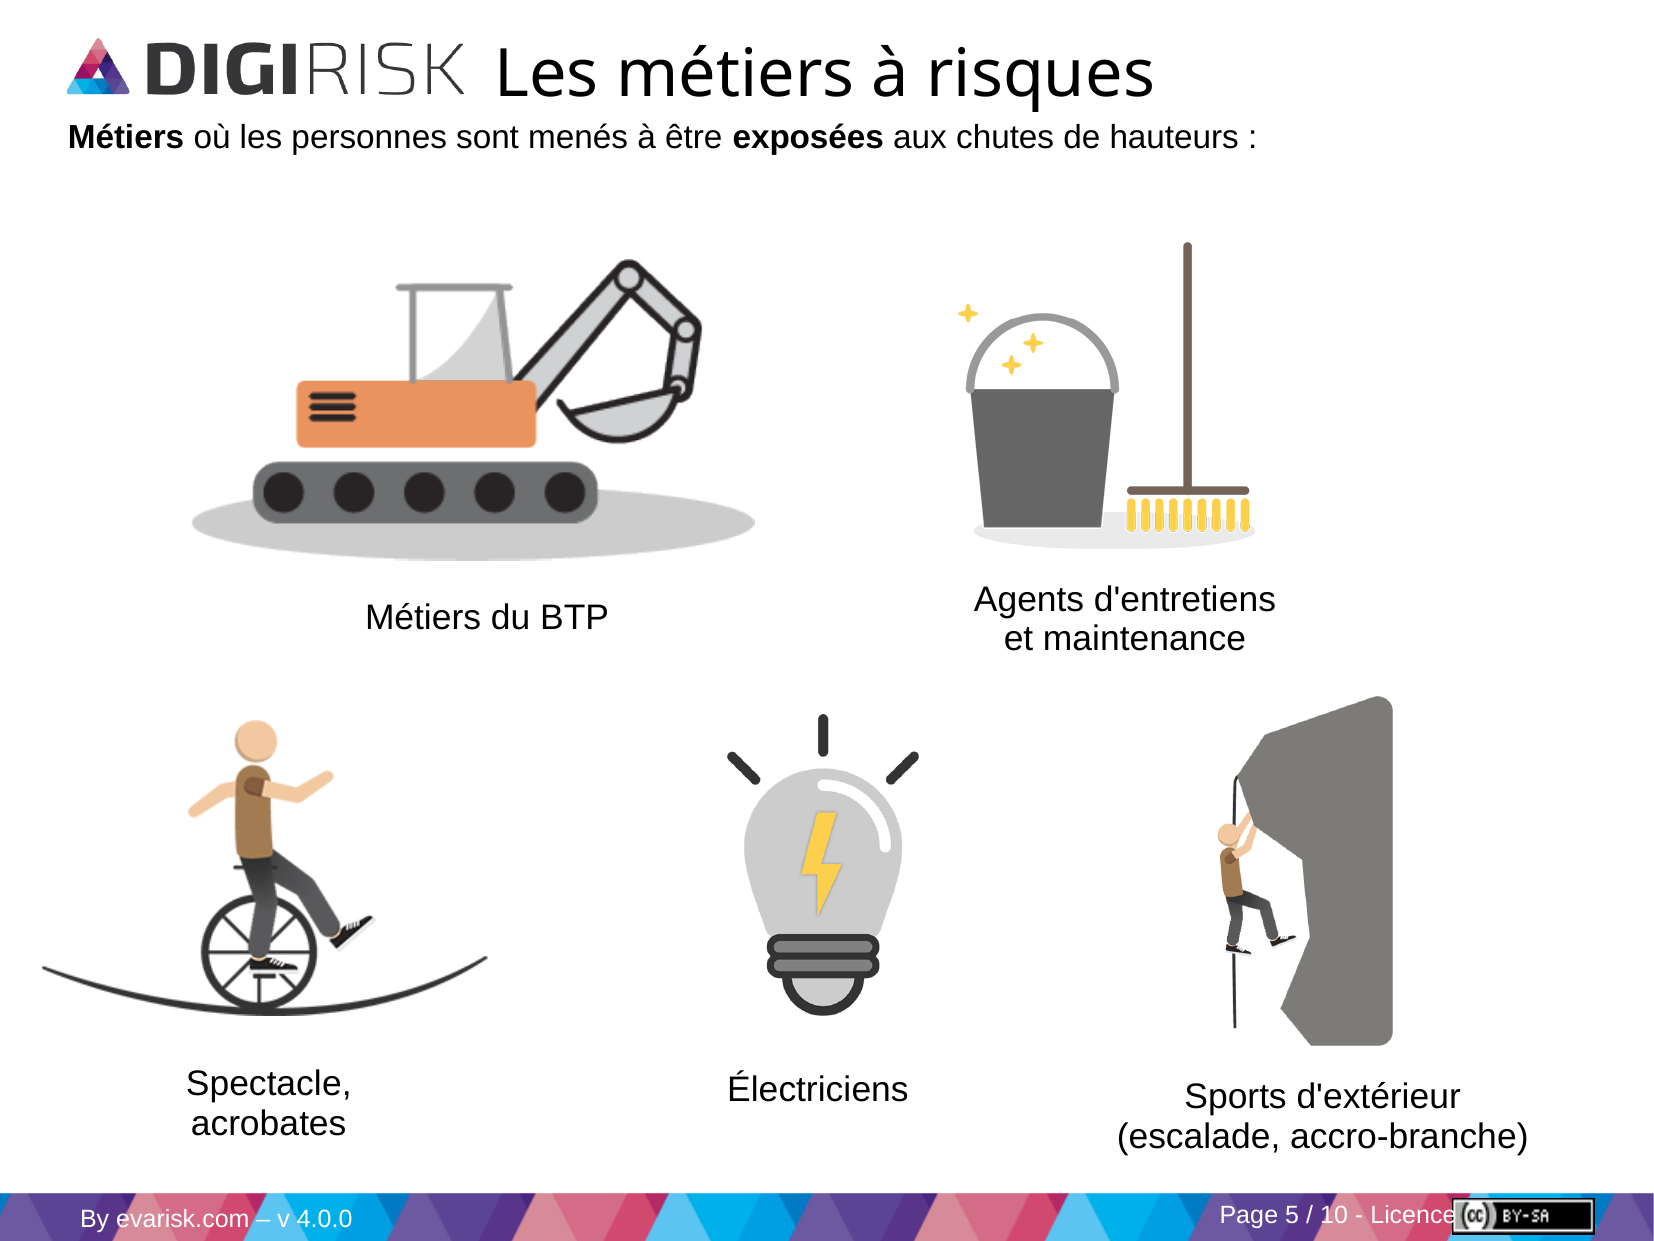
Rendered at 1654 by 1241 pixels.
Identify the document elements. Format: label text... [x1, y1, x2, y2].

picture [958, 242, 1255, 549]
title Les métiers à risques [494, 29, 1630, 112]
text_box Spectacle, acrobates [100, 1056, 438, 1151]
picture [191, 259, 755, 562]
text_box Sports d'extérieur (escalade, accro-branche) [1051, 1068, 1595, 1203]
picture [64, 35, 464, 95]
picture [1185, 1175, 1654, 1241]
picture [42, 720, 488, 1016]
text_box Électriciens [649, 1061, 987, 1123]
picture [1217, 696, 1393, 1046]
text_box Agents d'entretiens et maintenance [956, 571, 1294, 666]
text_box Métiers où les personnes sont menés à être exposées aux chutes de hauteurs : [53, 111, 1359, 172]
text_box Métiers du BTP [318, 589, 656, 650]
picture [727, 714, 919, 1016]
picture [0, 1175, 1109, 1241]
